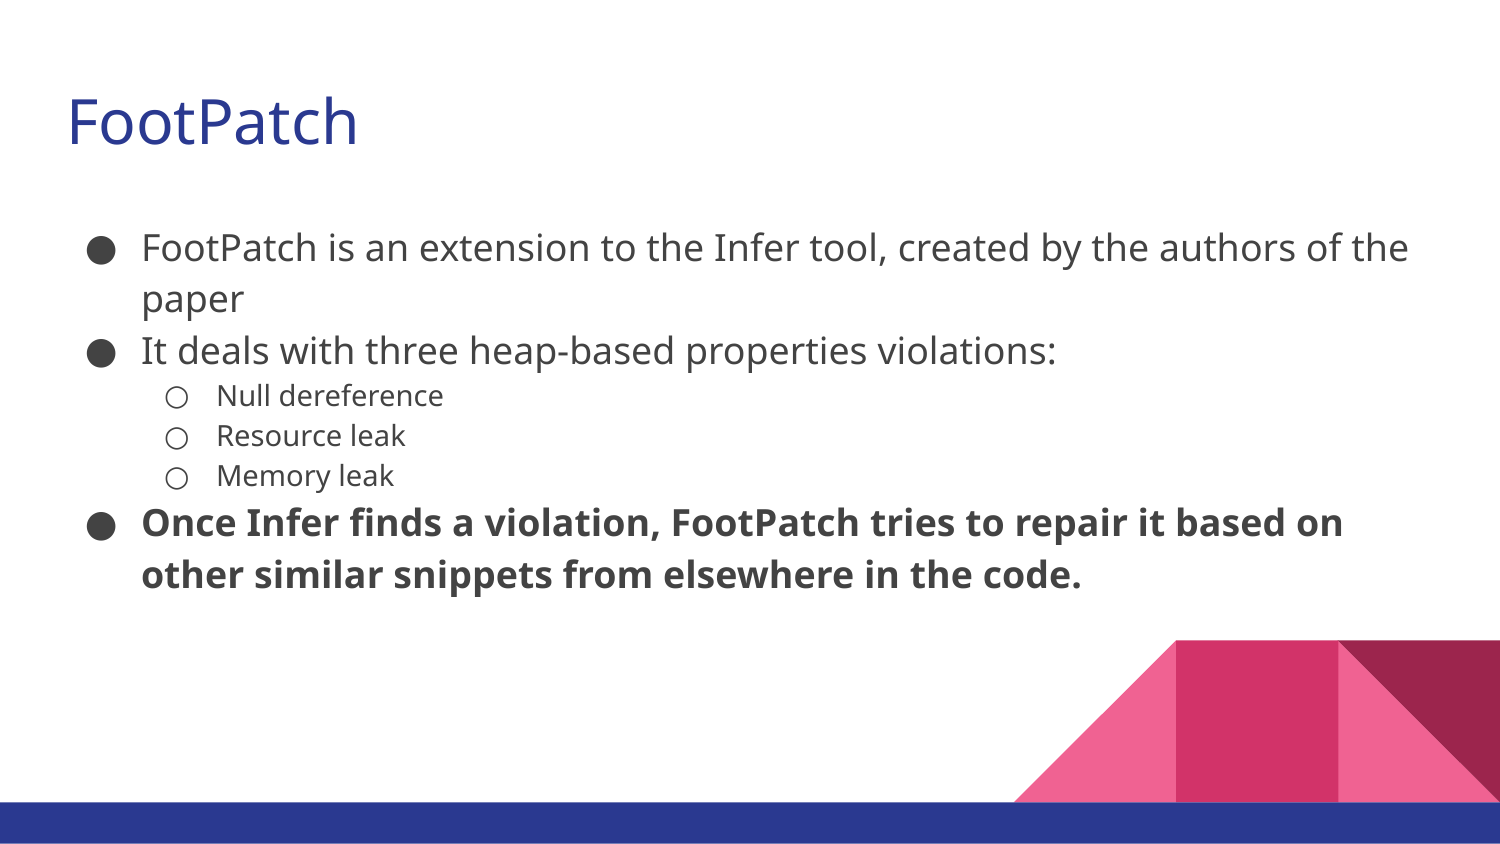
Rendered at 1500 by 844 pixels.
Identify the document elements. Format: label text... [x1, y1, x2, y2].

title FootPatch [51, 67, 1449, 167]
list FootPatch is an extension to the Infer tool, created by the authors of the paper It deals with three heap-based properties violations: Null dereference Resource leak Memory leak Once Infer finds a violation, FootPatch tries to repair it based on other similar snippets from elsewhere in the code. [51, 201, 1449, 750]
